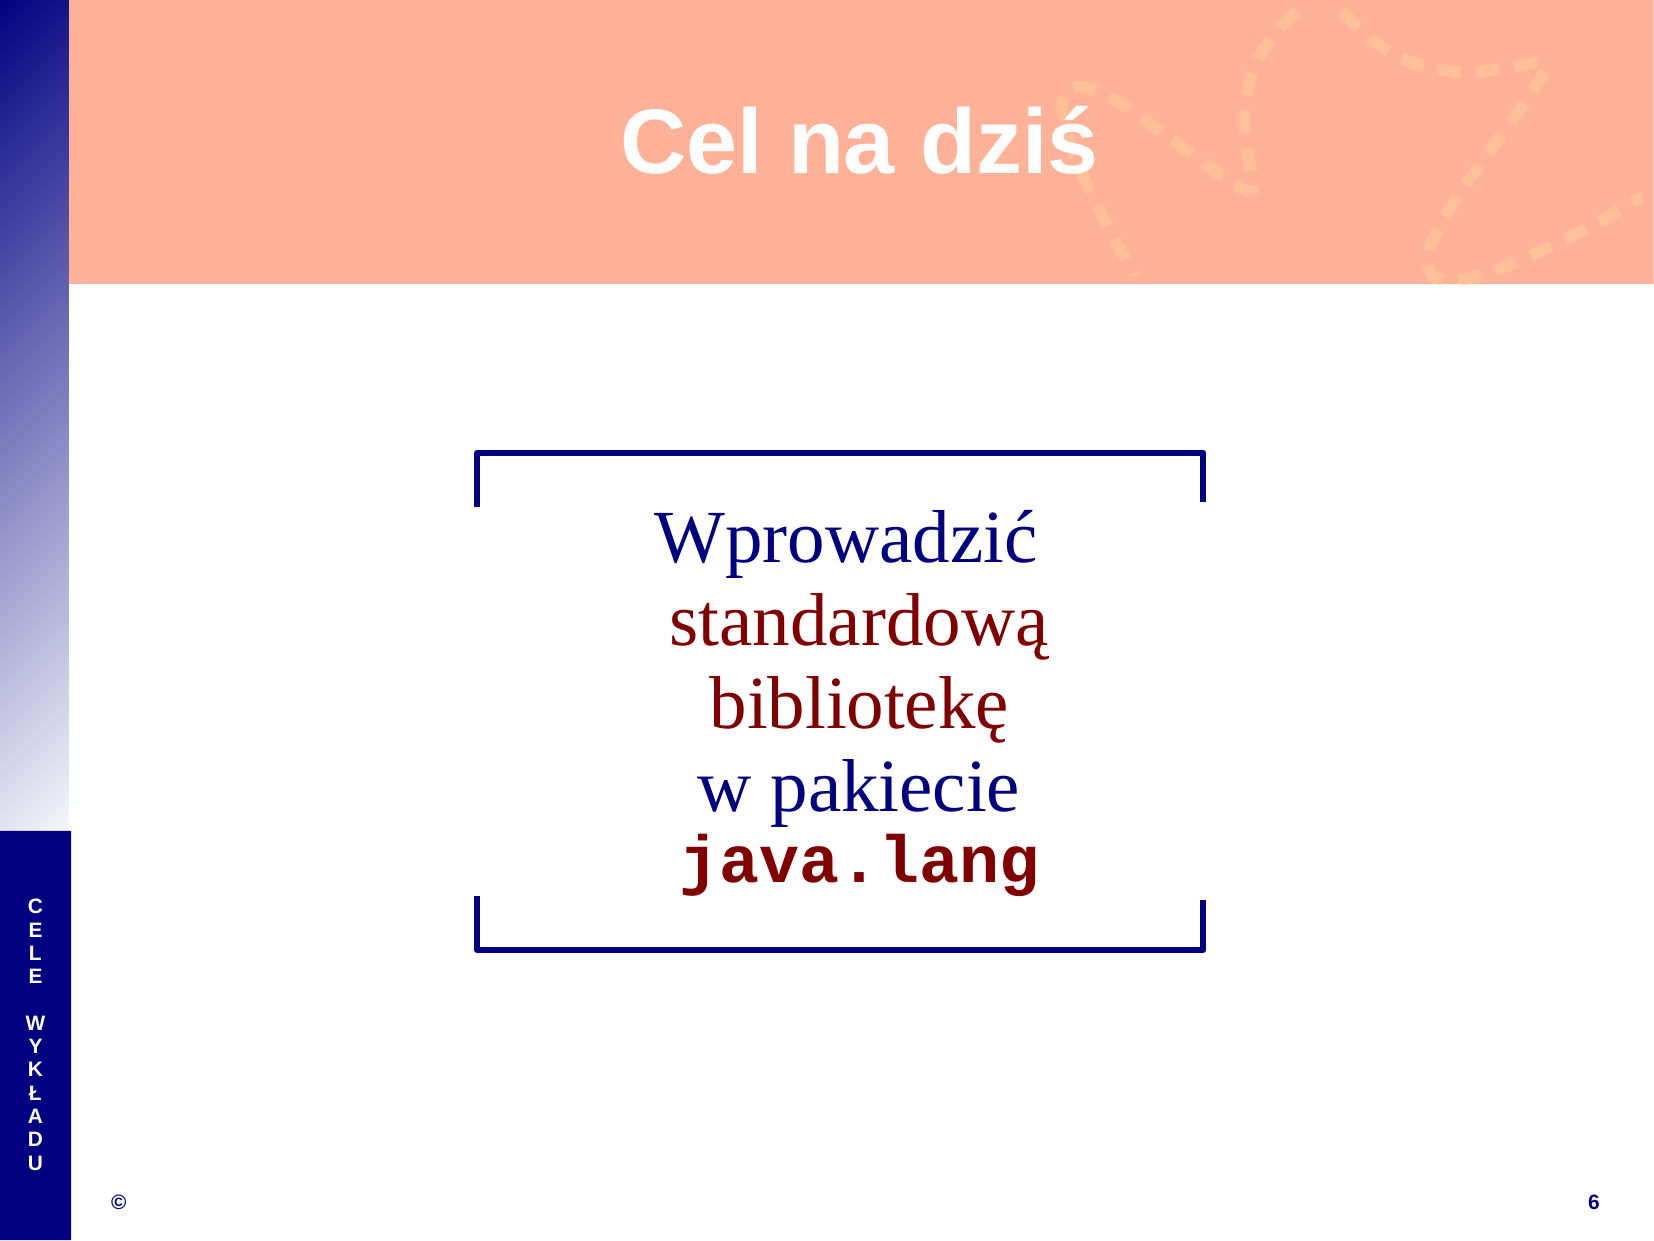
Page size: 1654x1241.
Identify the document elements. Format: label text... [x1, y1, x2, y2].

text_box Wprowadzić standardową bibliotekę w pakiecie java.lang [490, 416, 1191, 982]
title Cel na dziś [102, 37, 1617, 246]
text_box C E L E W Y K Ł A D U [0, 829, 71, 1241]
